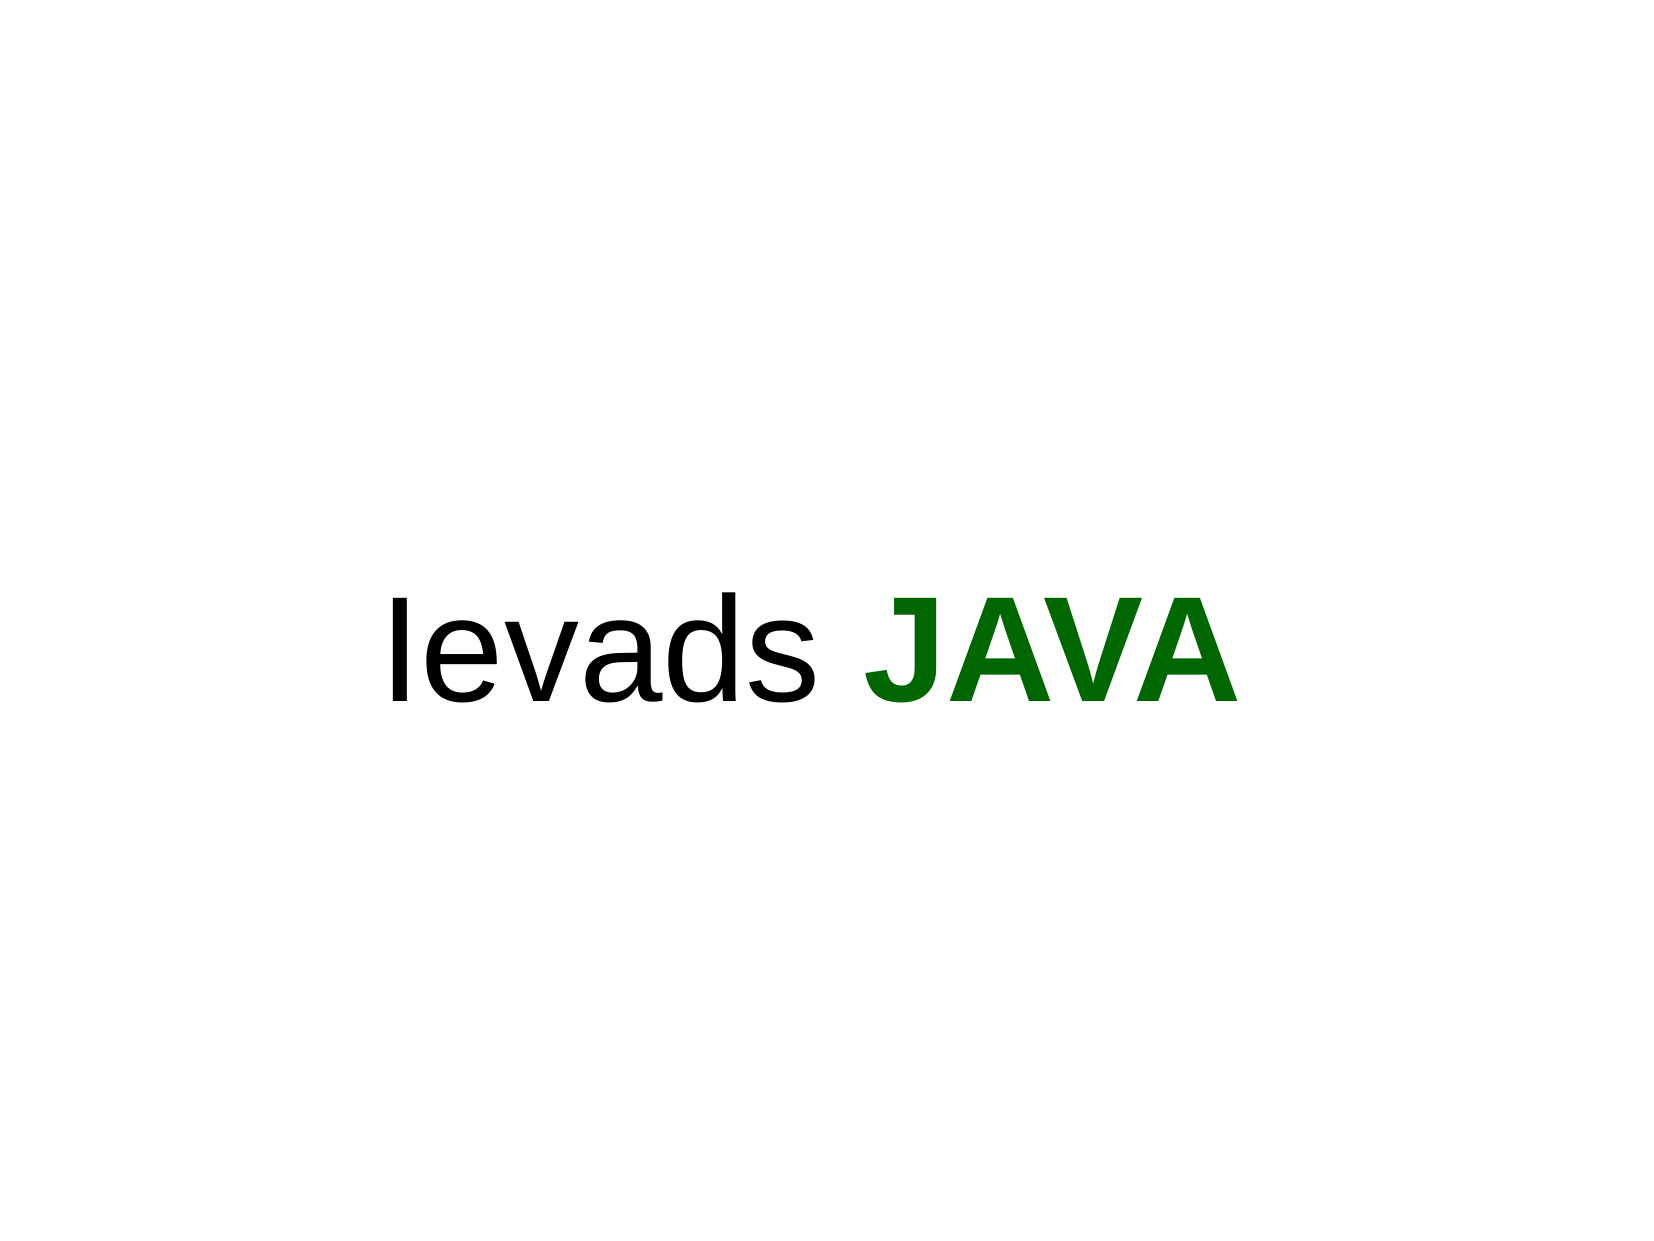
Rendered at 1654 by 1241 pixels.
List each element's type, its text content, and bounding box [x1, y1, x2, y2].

subtitle Ievads JAVA [82, 290, 1538, 1010]
